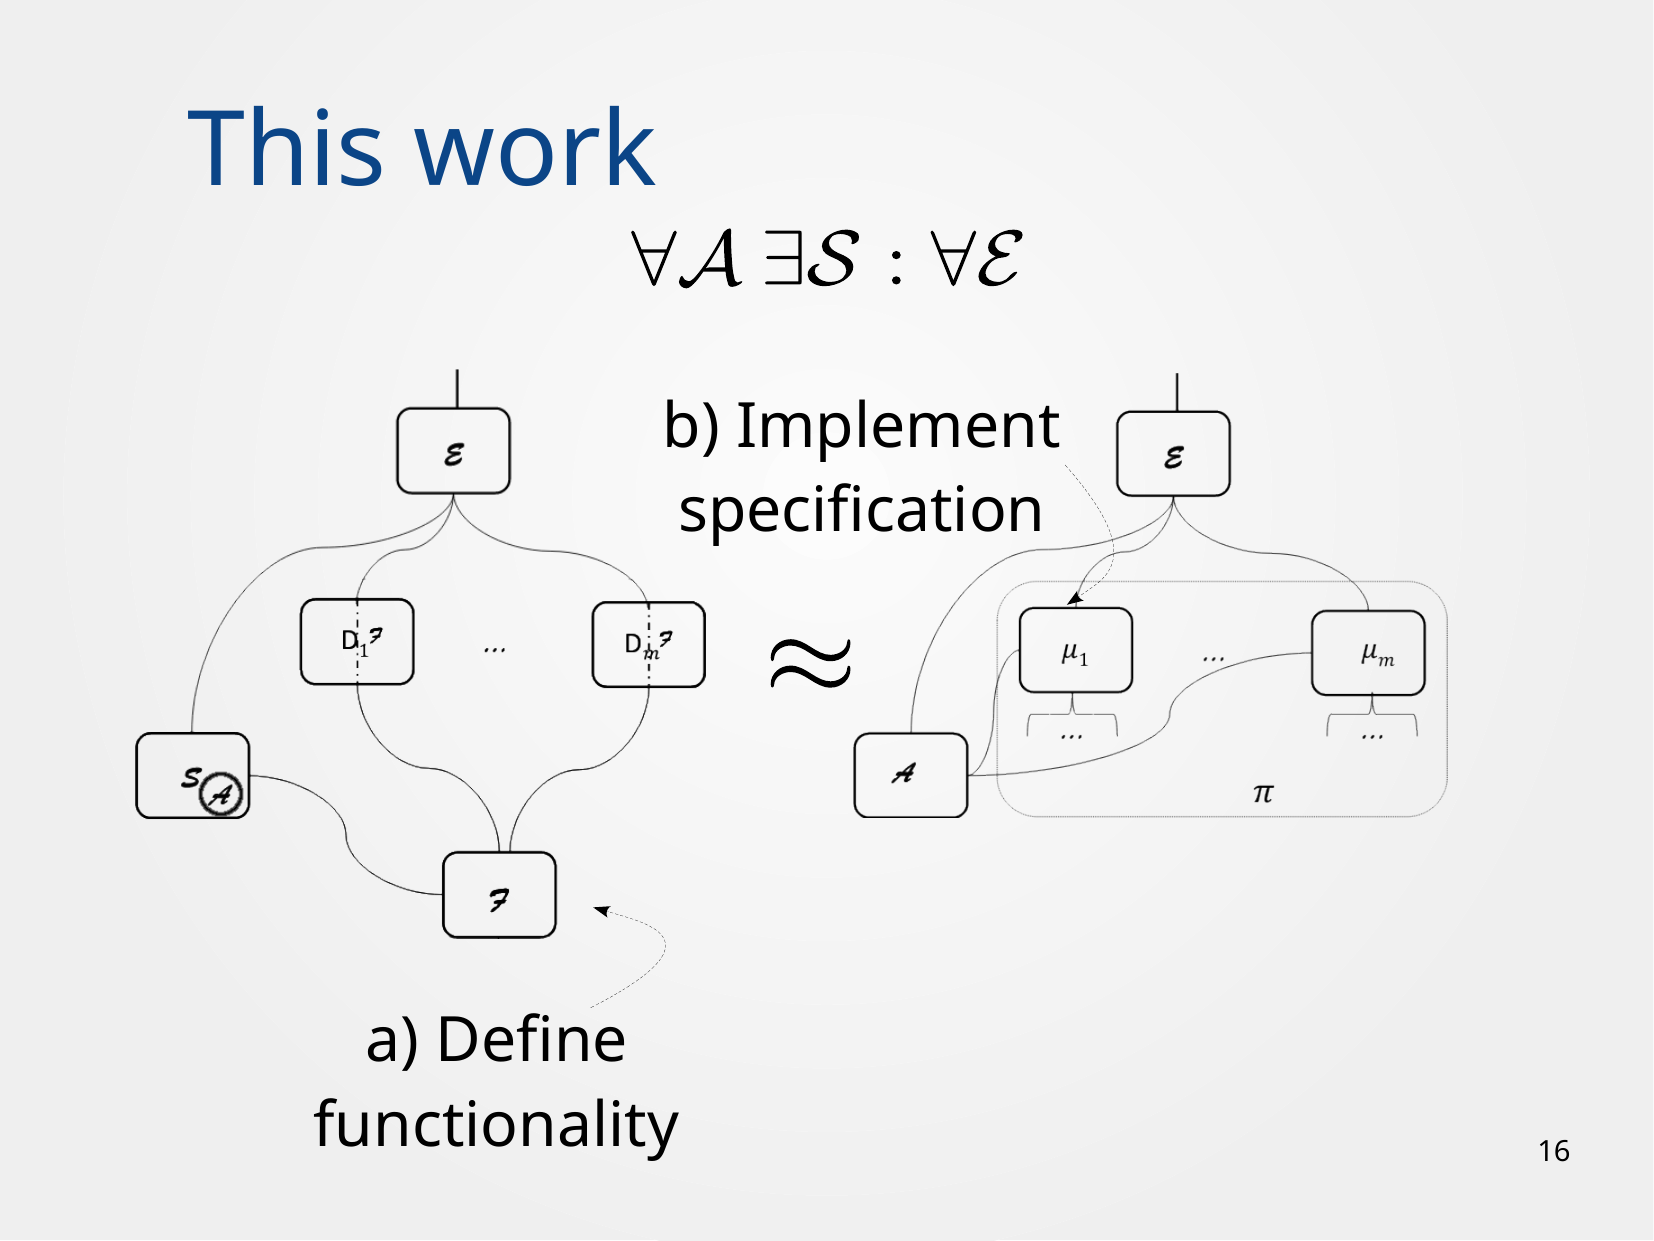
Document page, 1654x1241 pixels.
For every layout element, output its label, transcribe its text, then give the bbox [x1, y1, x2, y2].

text_box b) Implement specification [648, 372, 1103, 558]
picture [135, 337, 706, 939]
picture [631, 228, 1023, 289]
text_box a) Define functionality [298, 987, 722, 1172]
picture [759, 372, 1448, 818]
title This work [187, 70, 1467, 216]
